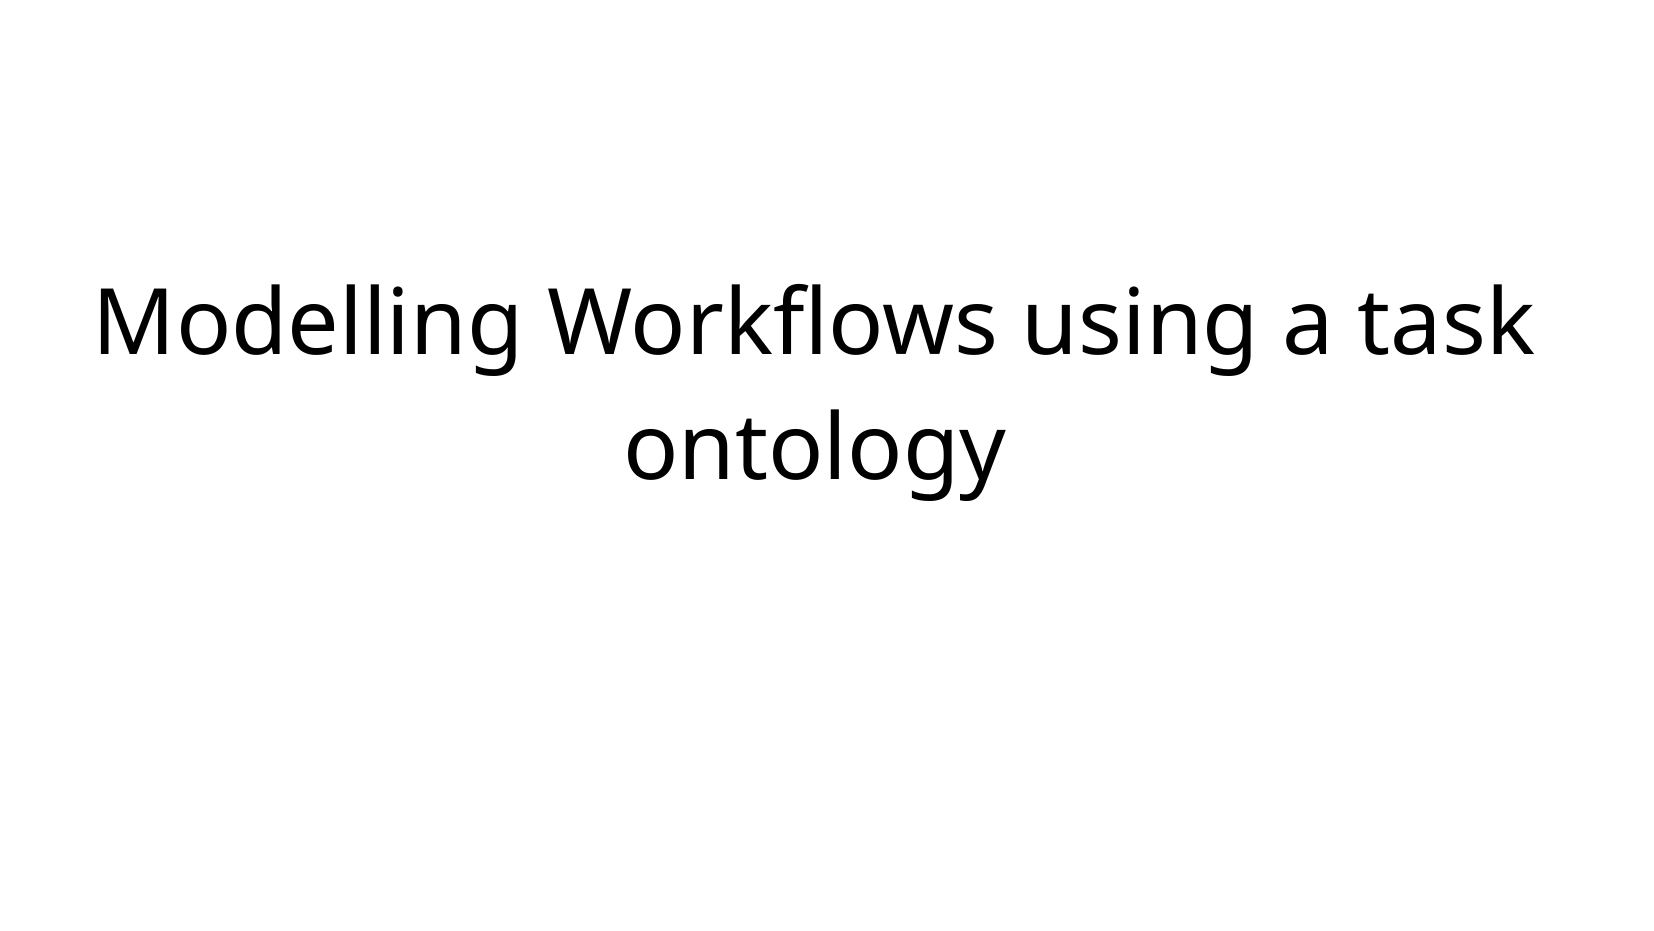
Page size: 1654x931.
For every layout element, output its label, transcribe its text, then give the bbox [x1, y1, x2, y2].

title Modelling Workflows using a task ontology [70, 278, 1560, 485]
